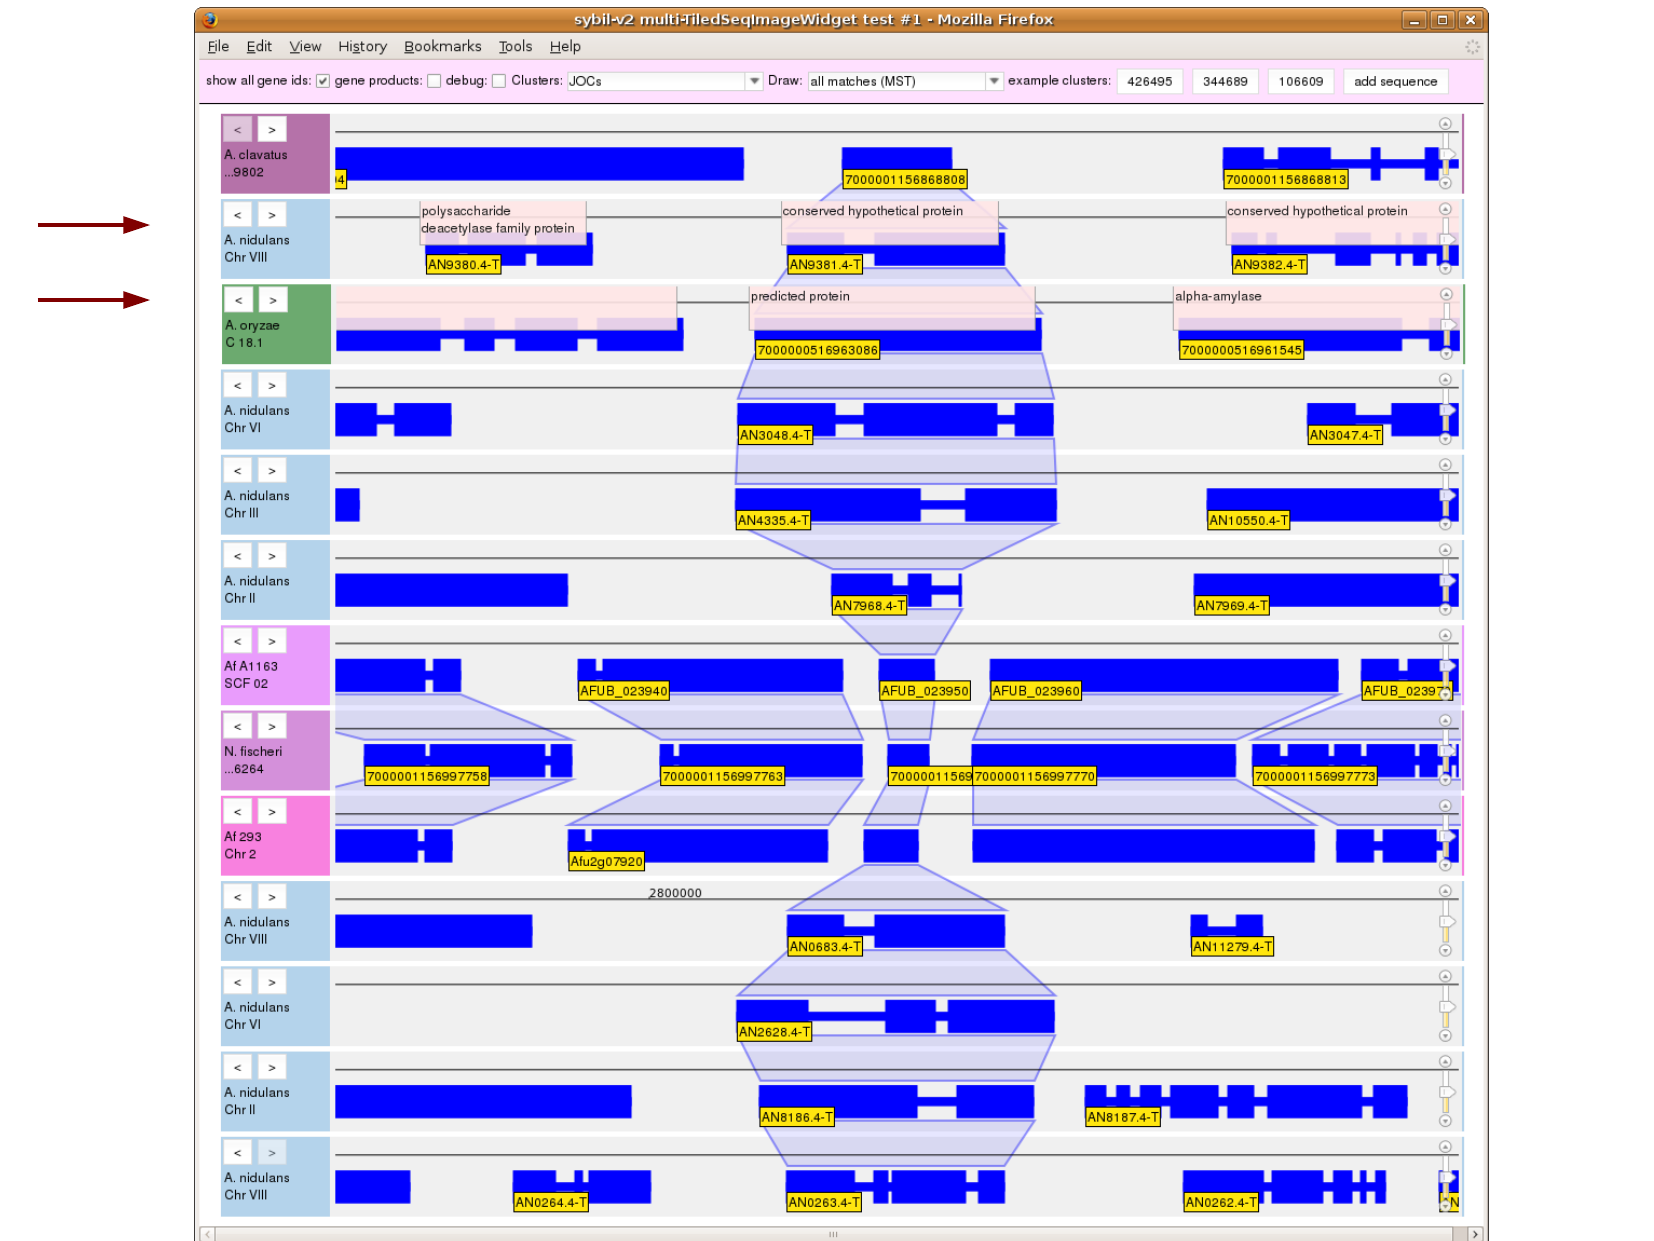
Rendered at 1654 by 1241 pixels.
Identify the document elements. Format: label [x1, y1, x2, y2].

picture [194, 7, 1489, 1241]
